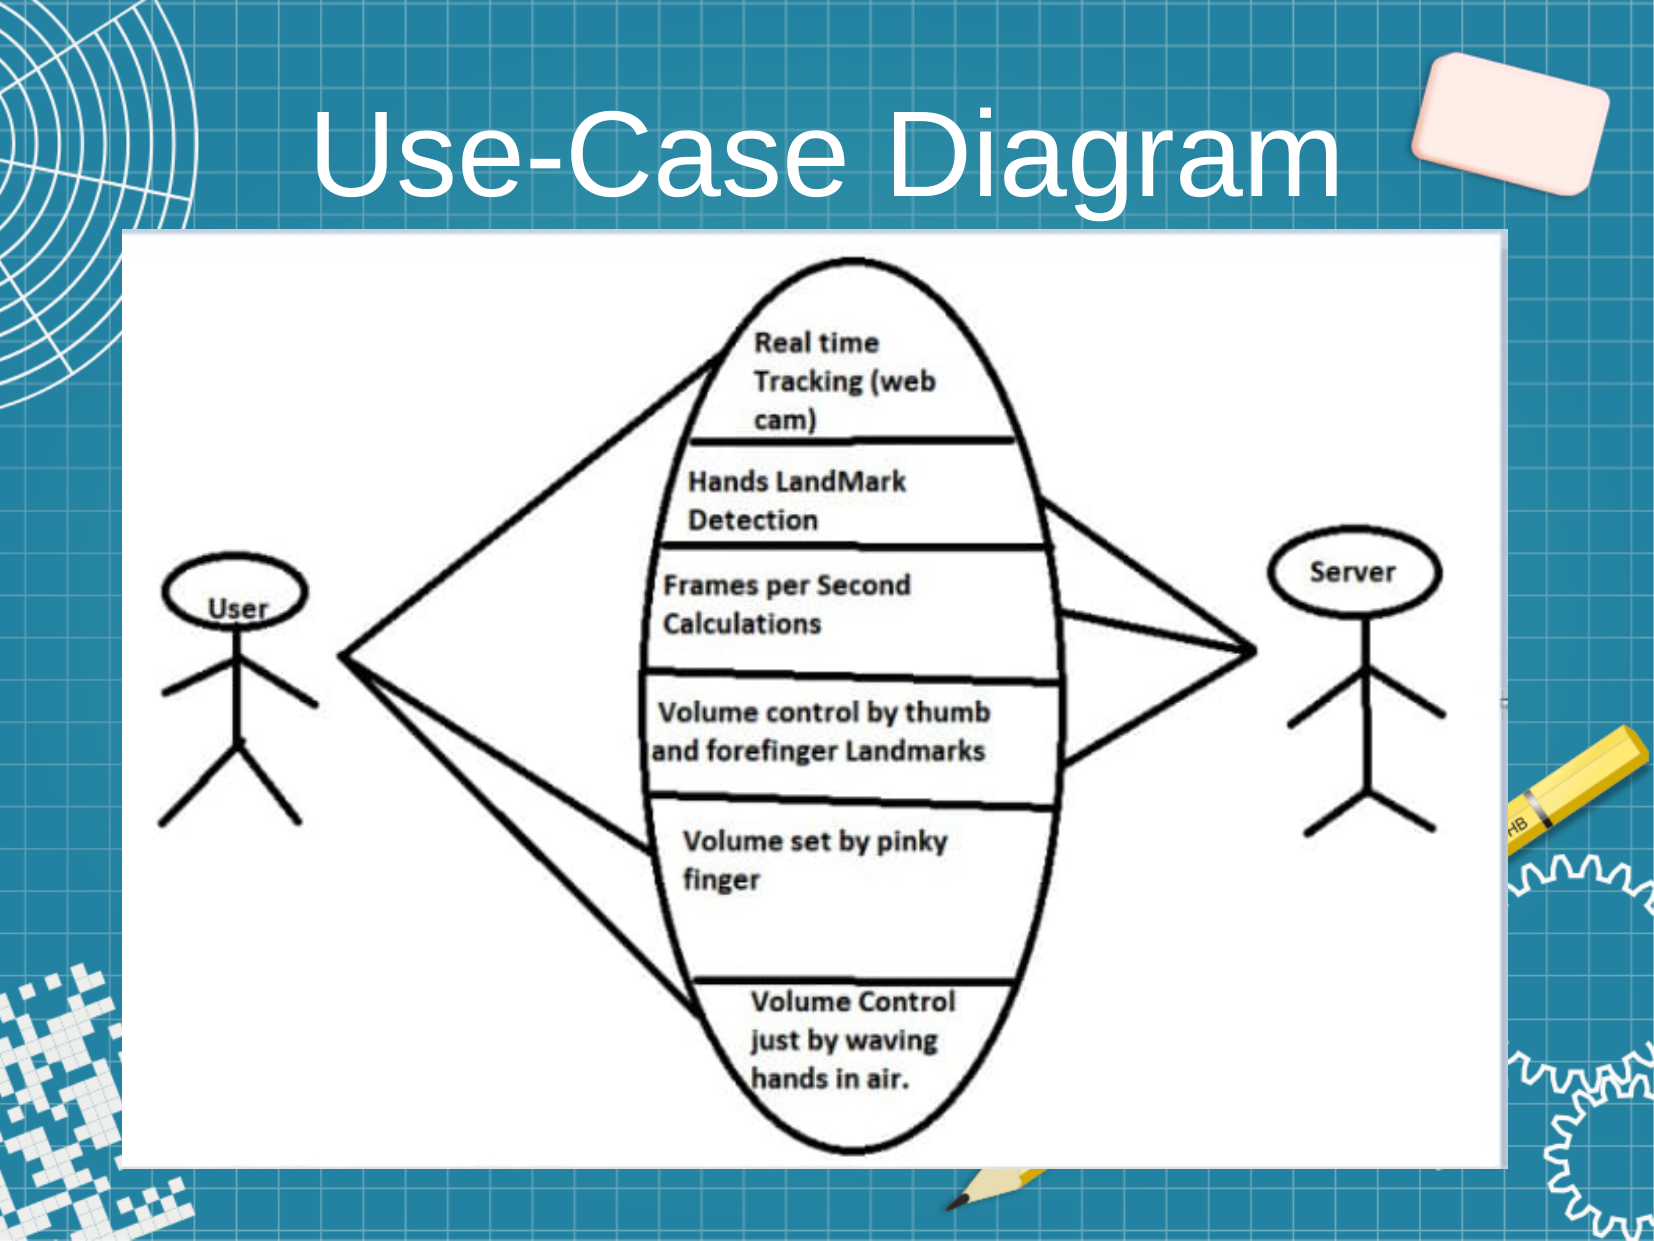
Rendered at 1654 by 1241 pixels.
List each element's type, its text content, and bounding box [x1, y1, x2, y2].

picture [0, 0, 1654, 1241]
title Use-Case Diagram [82, 11, 1571, 296]
